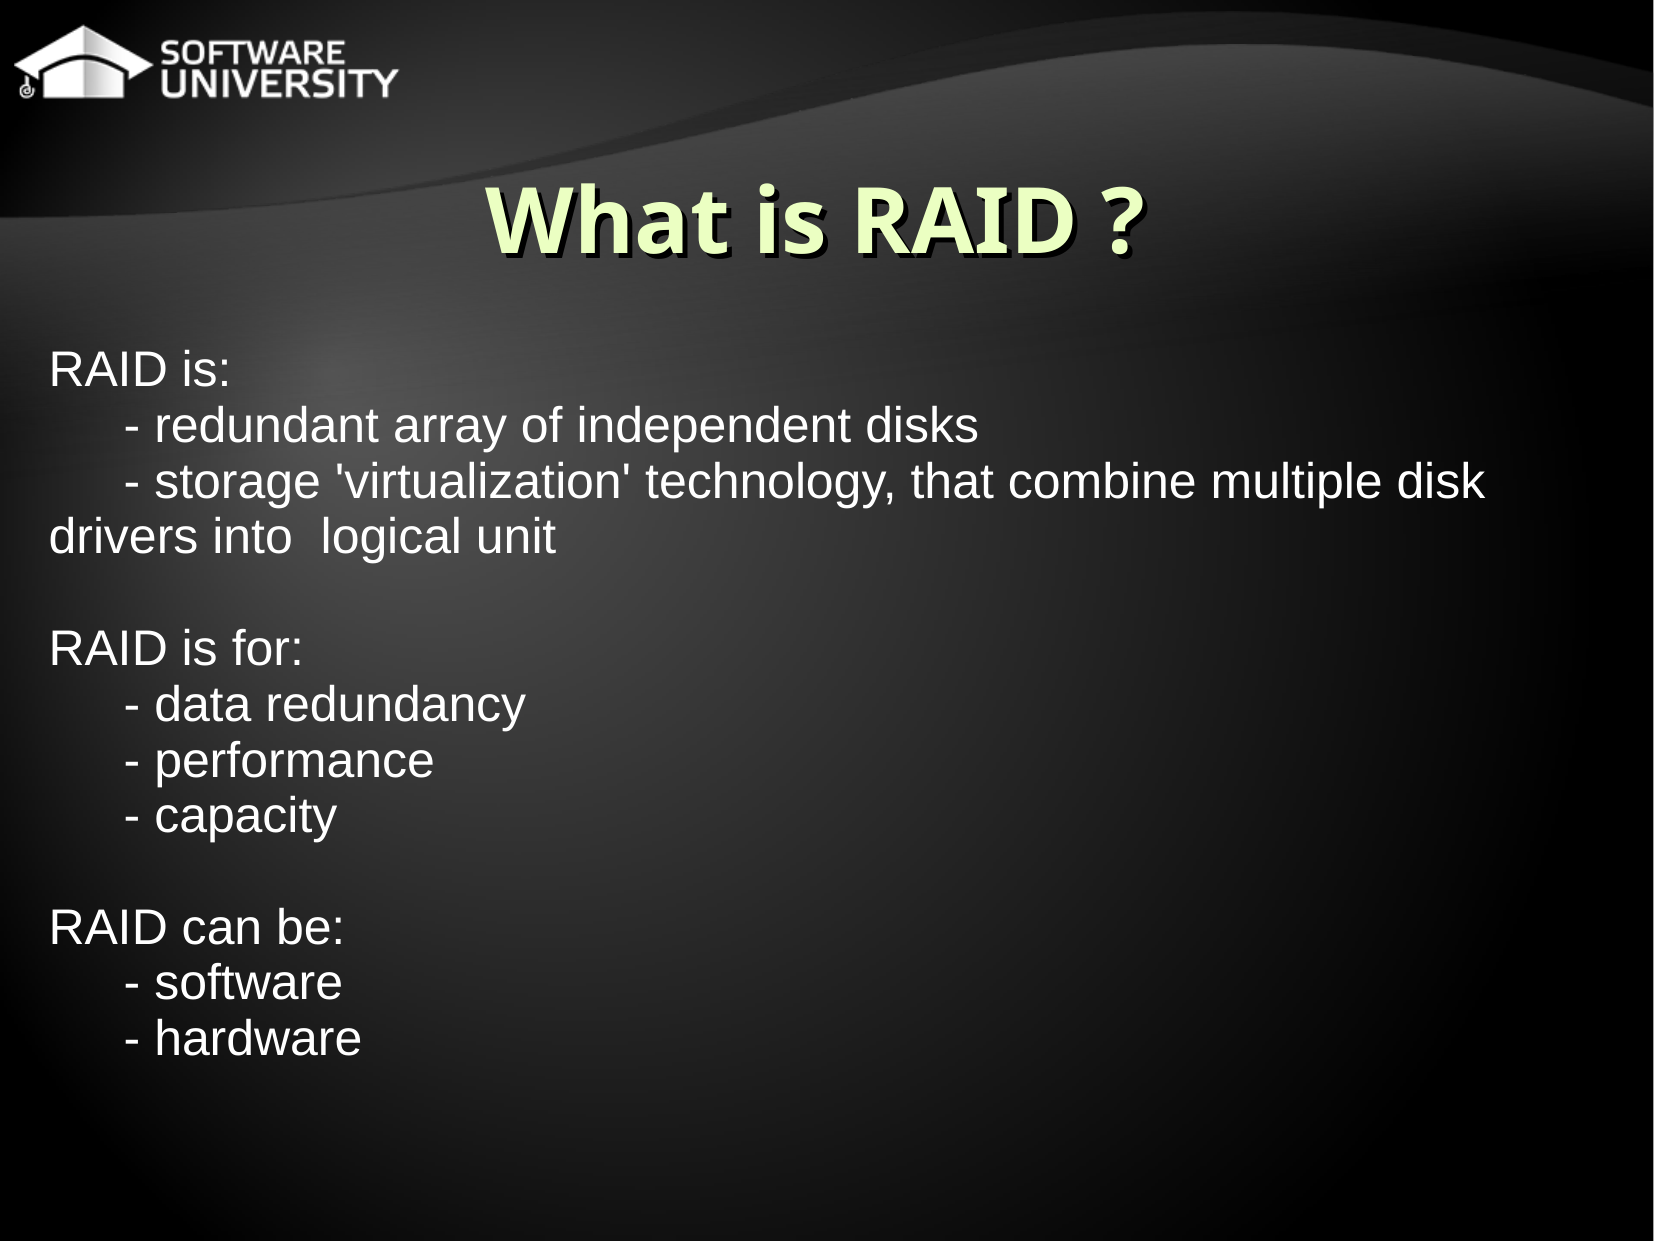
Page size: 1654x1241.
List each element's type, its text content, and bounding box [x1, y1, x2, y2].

title What is RAID ? [71, 161, 1560, 272]
picture [0, 0, 1654, 1241]
text_box RAID is: - redundant array of independent disks - storage 'virtualization' technology, that combine multiple disk drivers into logical unit RAID is for: - data redundancy - performance - capacity RAID can be: - software - hardware [33, 334, 1629, 1074]
